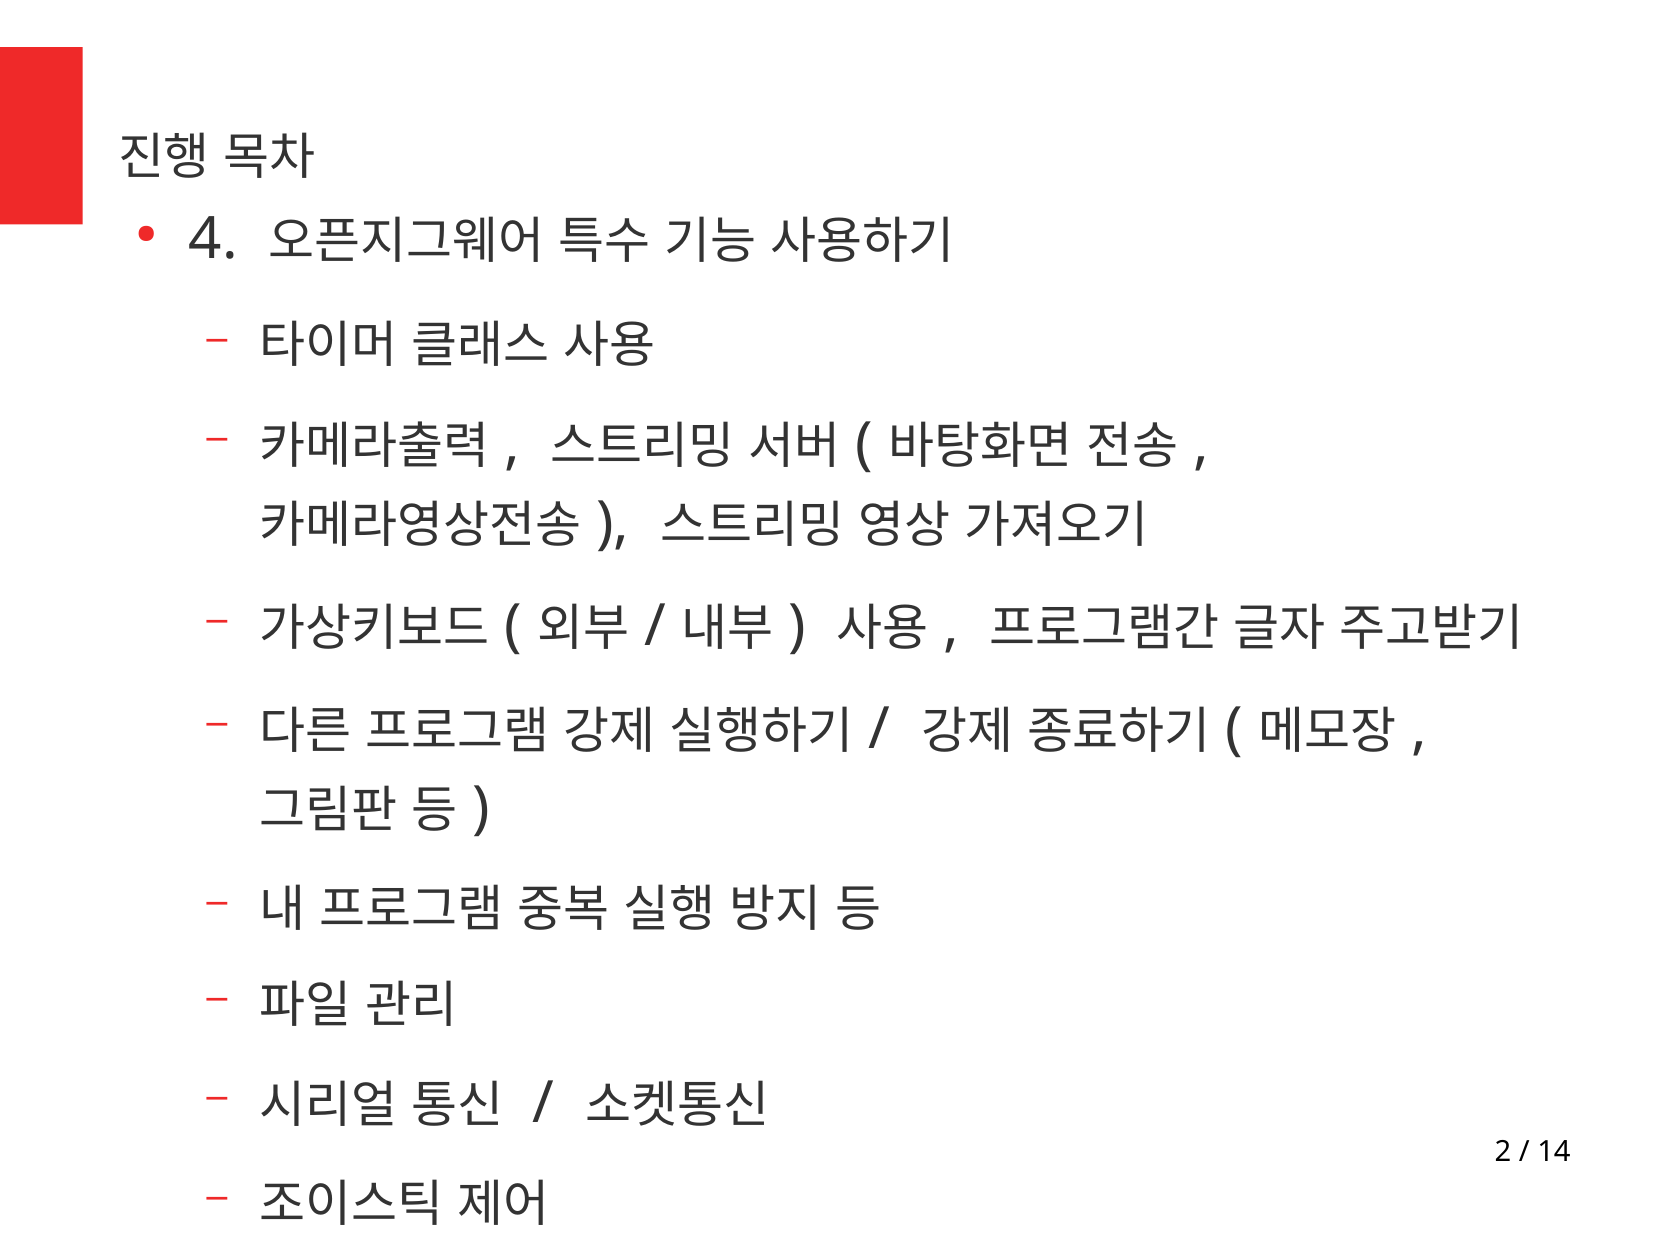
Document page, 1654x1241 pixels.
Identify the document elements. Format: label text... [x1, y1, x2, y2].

list 4. 오픈지그웨어 특수 기능 사용하기 타이머 클래스 사용 카메라출력, 스트리밍 서버(바탕화면 전송, 카메라영상전송), 스트리밍 영상 가져오기 가상키보드(외부/내부) 사용, 프로그램간 글자 주고받기 다른 프로그램 강제 실행하기/ 강제 종료하기(메모장, 그림판 등) 내 프로그램 중복 실행 방지 등 파일 관리 시리얼 통신 / 소켓통신 조이스틱 제어 [118, 196, 1536, 916]
title 진행 목차 [118, 49, 1571, 257]
